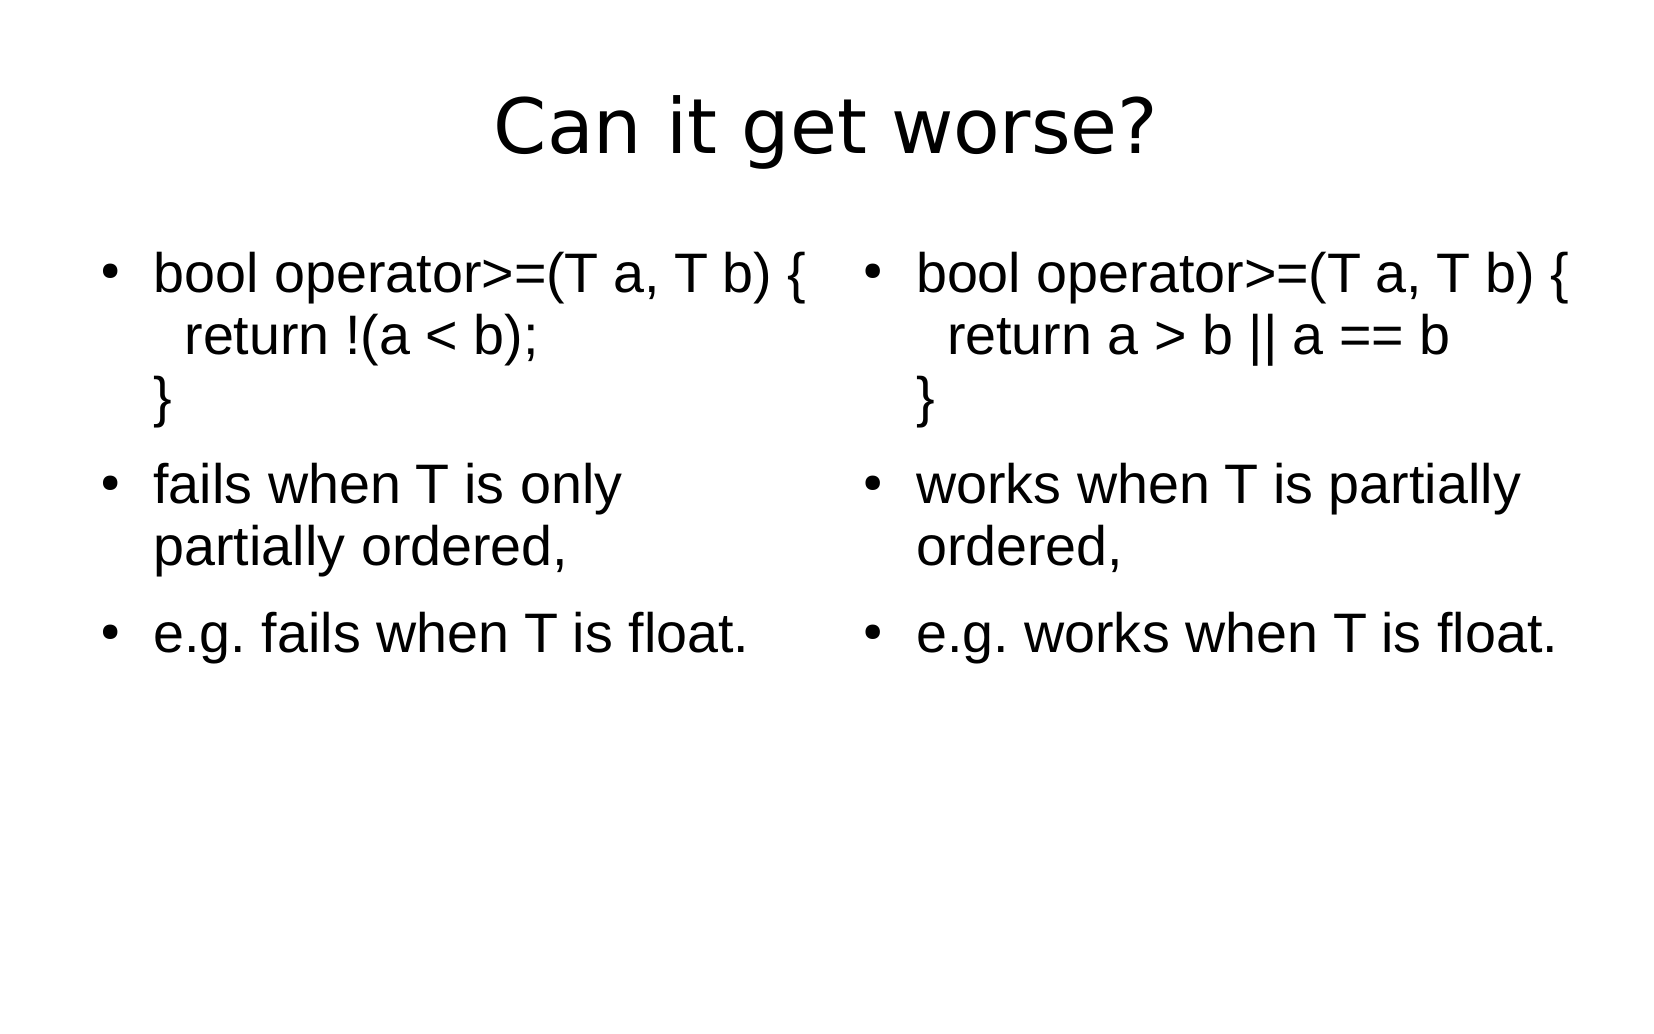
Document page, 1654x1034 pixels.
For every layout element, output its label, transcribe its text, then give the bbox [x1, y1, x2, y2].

list bool operator>=(T a, T b) { return a > b || a == b } works when T is partially ordered, e.g. works when T is float. [845, 241, 1572, 842]
title Can it get worse? [82, 41, 1571, 214]
list bool operator>=(T a, T b) { return !(a < b); } fails when T is only partially ordered, e.g. fails when T is float. [82, 241, 809, 842]
